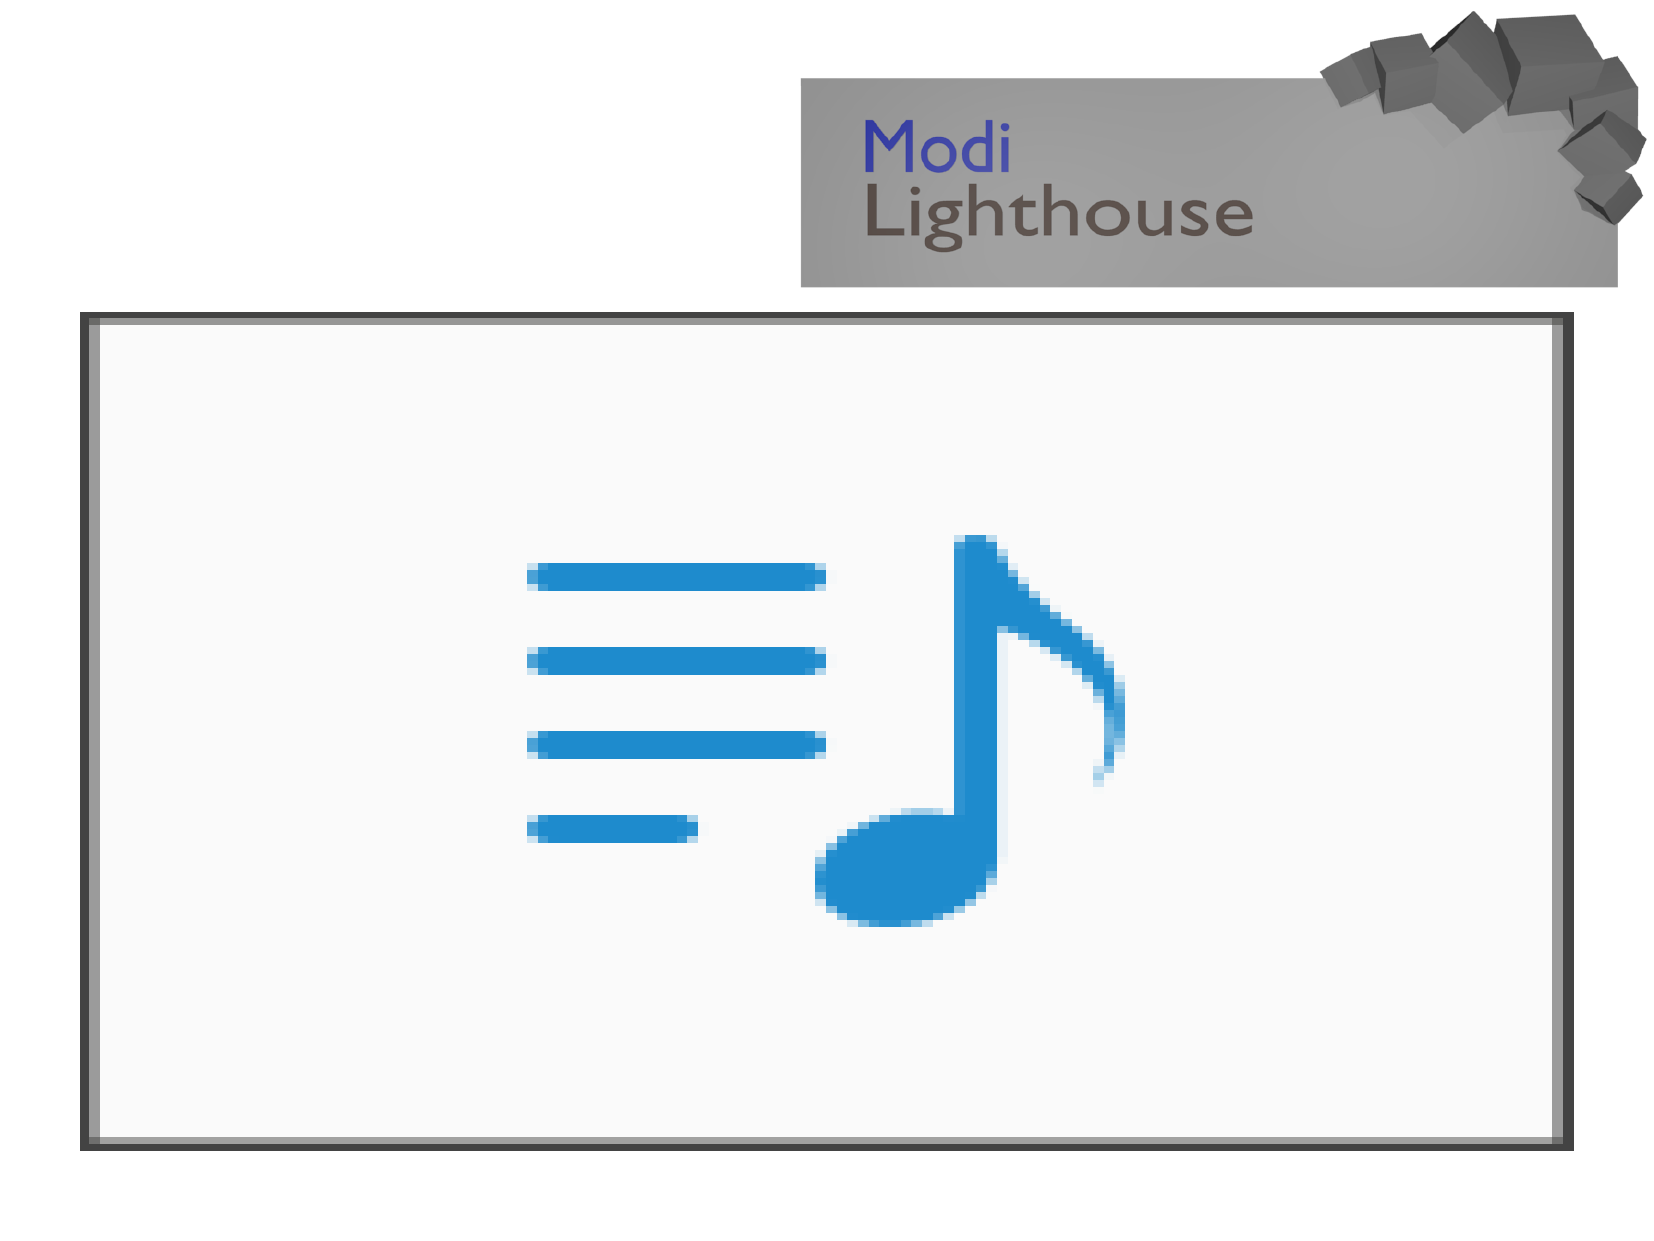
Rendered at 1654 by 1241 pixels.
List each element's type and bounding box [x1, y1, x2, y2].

text_box [79, 311, 1575, 1152]
picture [767, 0, 1654, 499]
